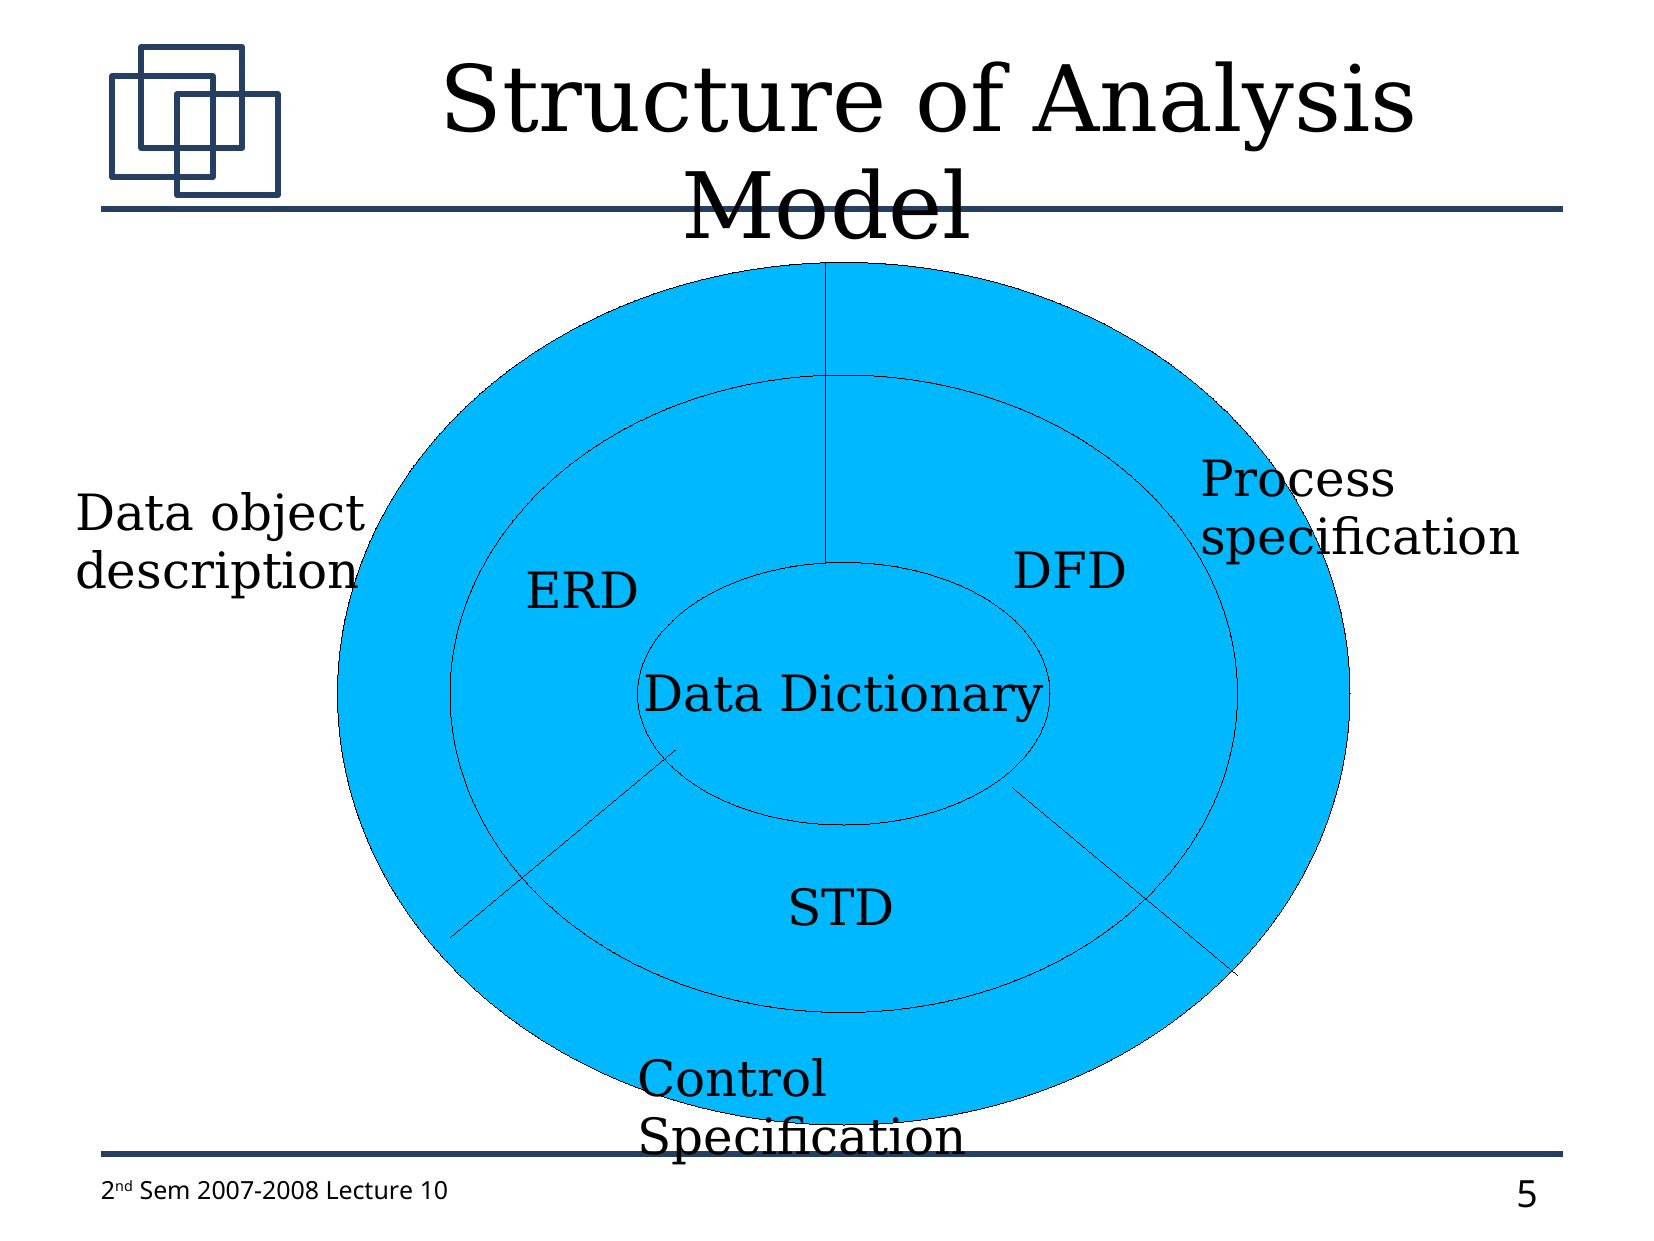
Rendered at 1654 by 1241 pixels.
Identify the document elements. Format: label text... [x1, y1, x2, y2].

text_box ERD [525, 562, 676, 621]
text_box Data Dictionary [637, 562, 1051, 826]
text_box Process specification [1200, 450, 1538, 567]
text_box [337, 262, 1351, 1088]
title Structure of Analysis Model [82, 45, 1571, 261]
text_box Control Specification [637, 1050, 1126, 1167]
text_box Data object description [75, 483, 413, 601]
text_box DFD [1012, 541, 1163, 601]
text_box STD [787, 879, 938, 938]
